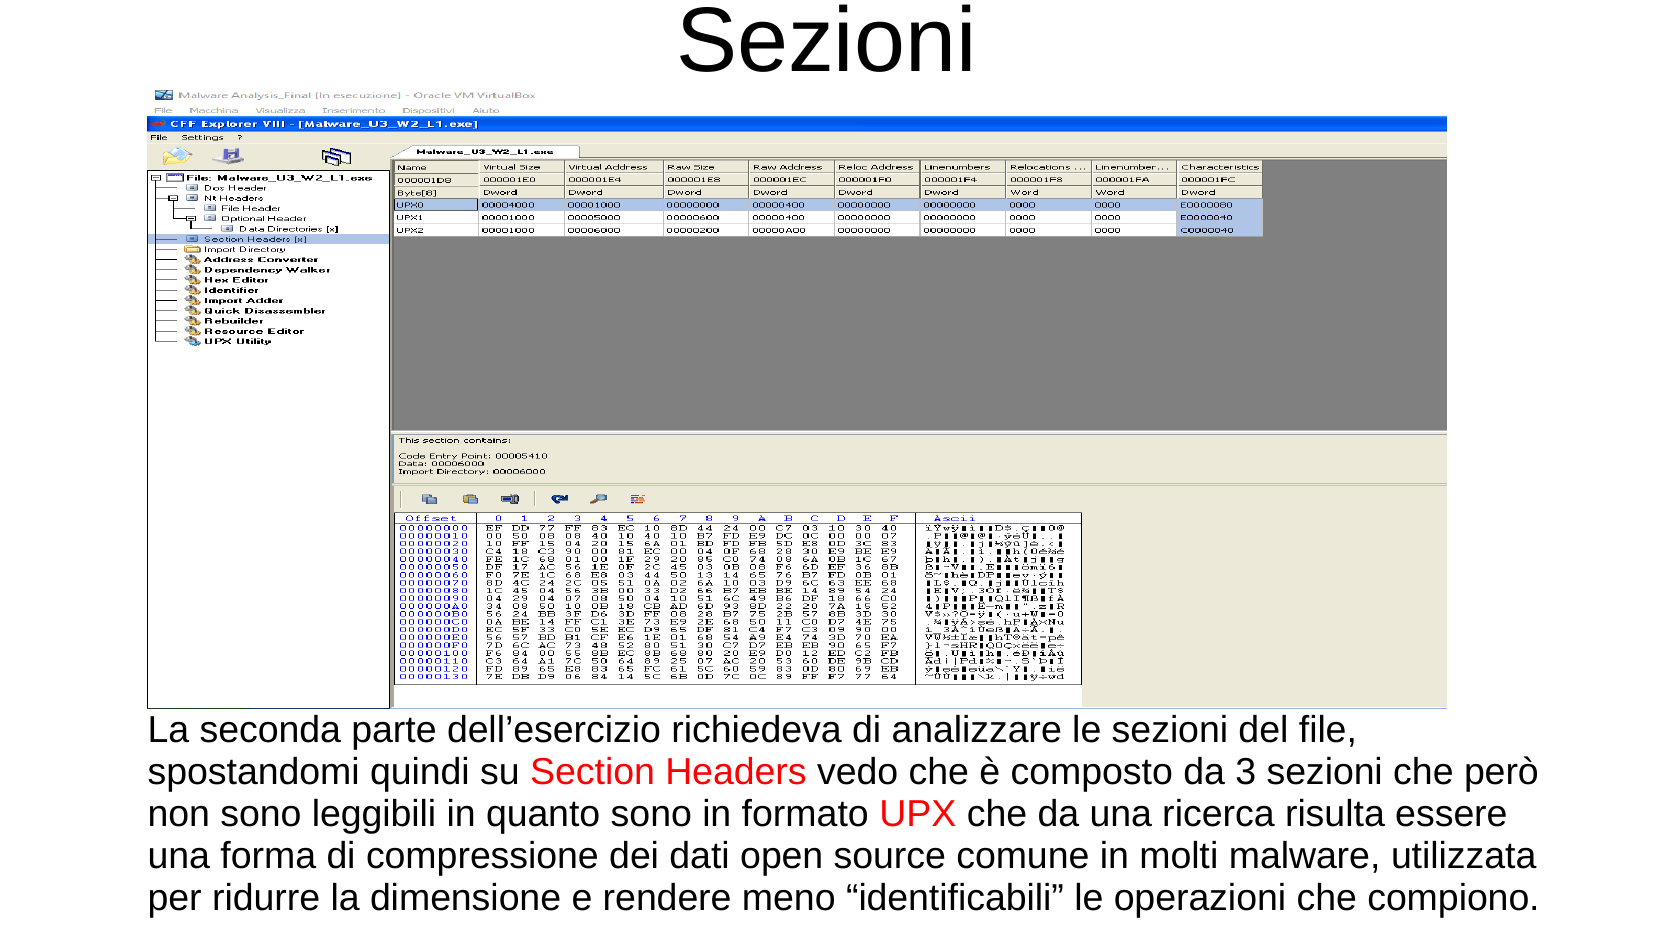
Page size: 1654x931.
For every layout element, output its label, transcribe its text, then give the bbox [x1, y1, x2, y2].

picture [147, 88, 1447, 709]
list La seconda parte dell’esercizio richiedeva di analizzare le sezioni del file, spostandomi quindi su Section Headers vedo che è composto da 3 sezioni che però non sono leggibili in quanto sono in formato UPX che da una ricerca risulta essere una forma di compressione dei dati open source comune in molti malware, utilizzata per ridurre la dimensione e rendere meno “identificabili” le operazioni che compiono. [76, 708, 1565, 924]
title Sezioni [82, 0, 1571, 92]
